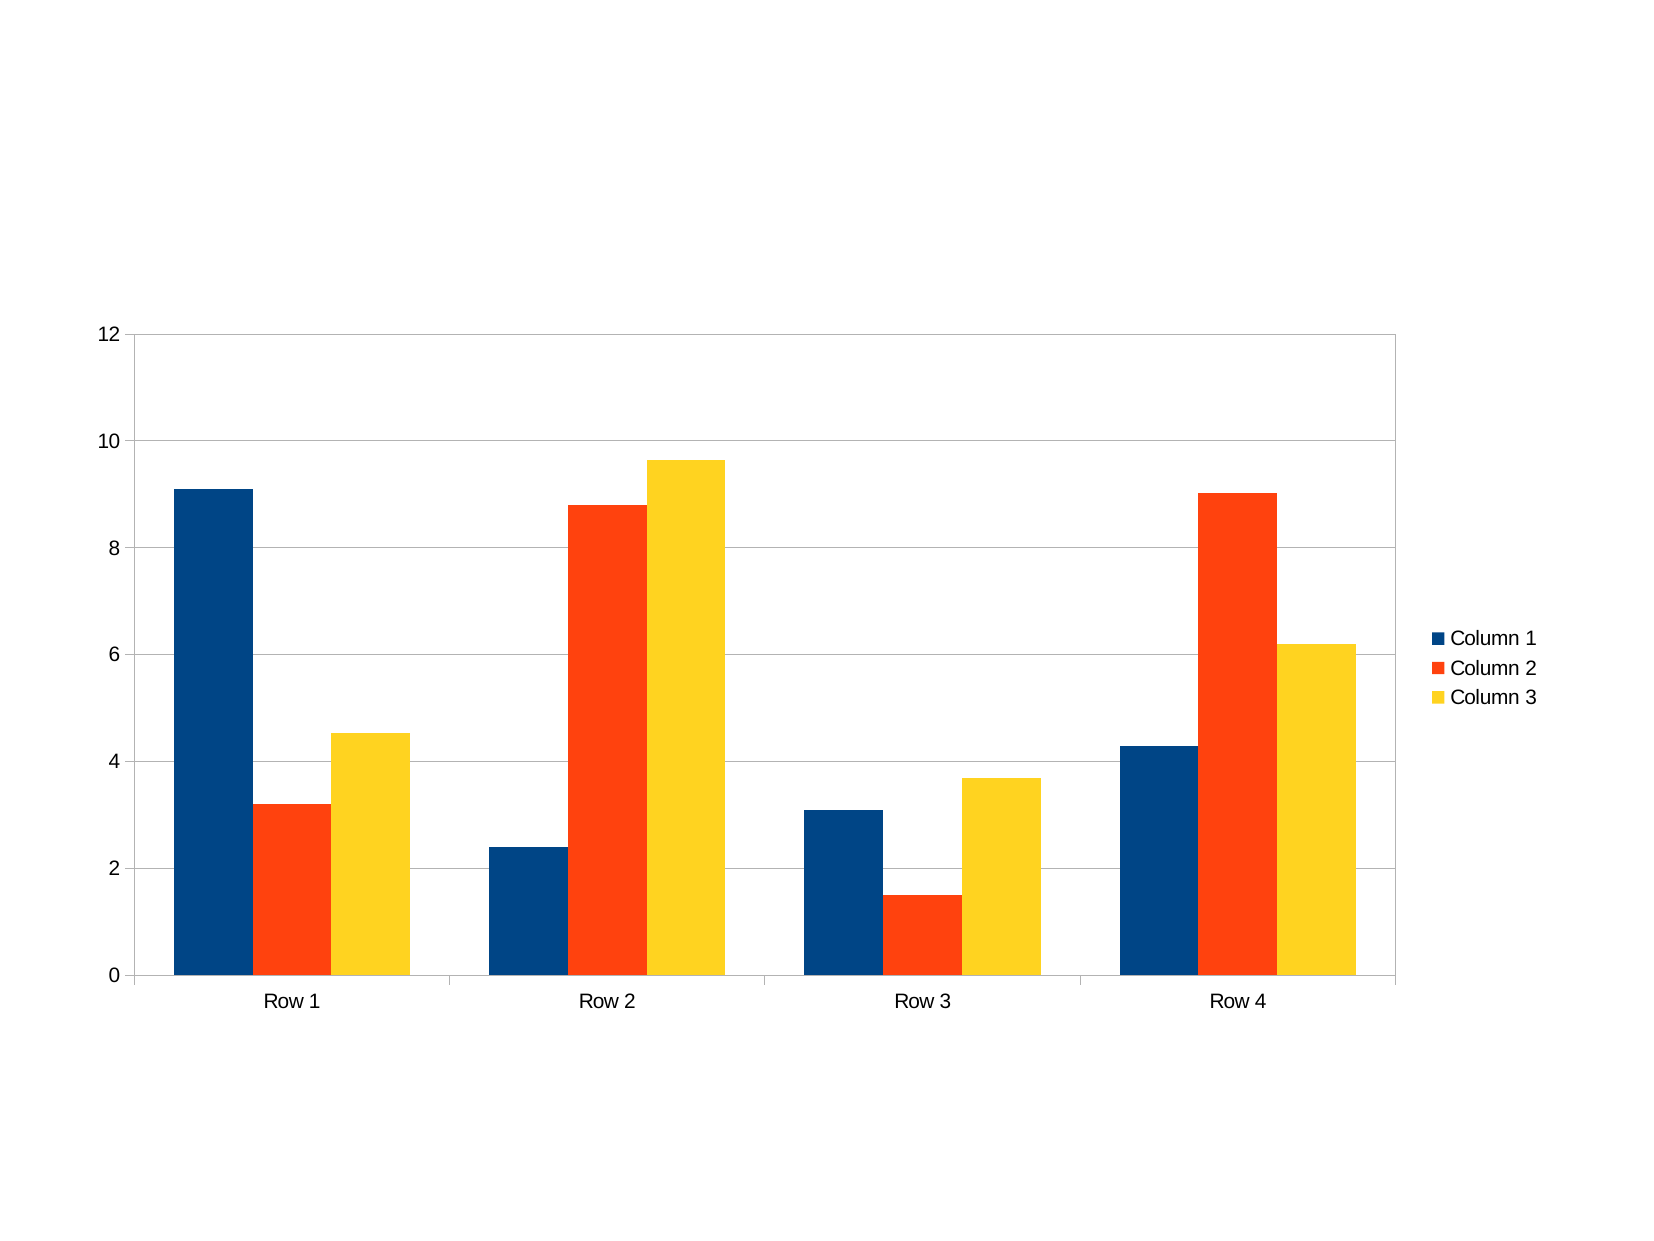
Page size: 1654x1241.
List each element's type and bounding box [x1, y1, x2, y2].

chart [67, 307, 1556, 1029]
